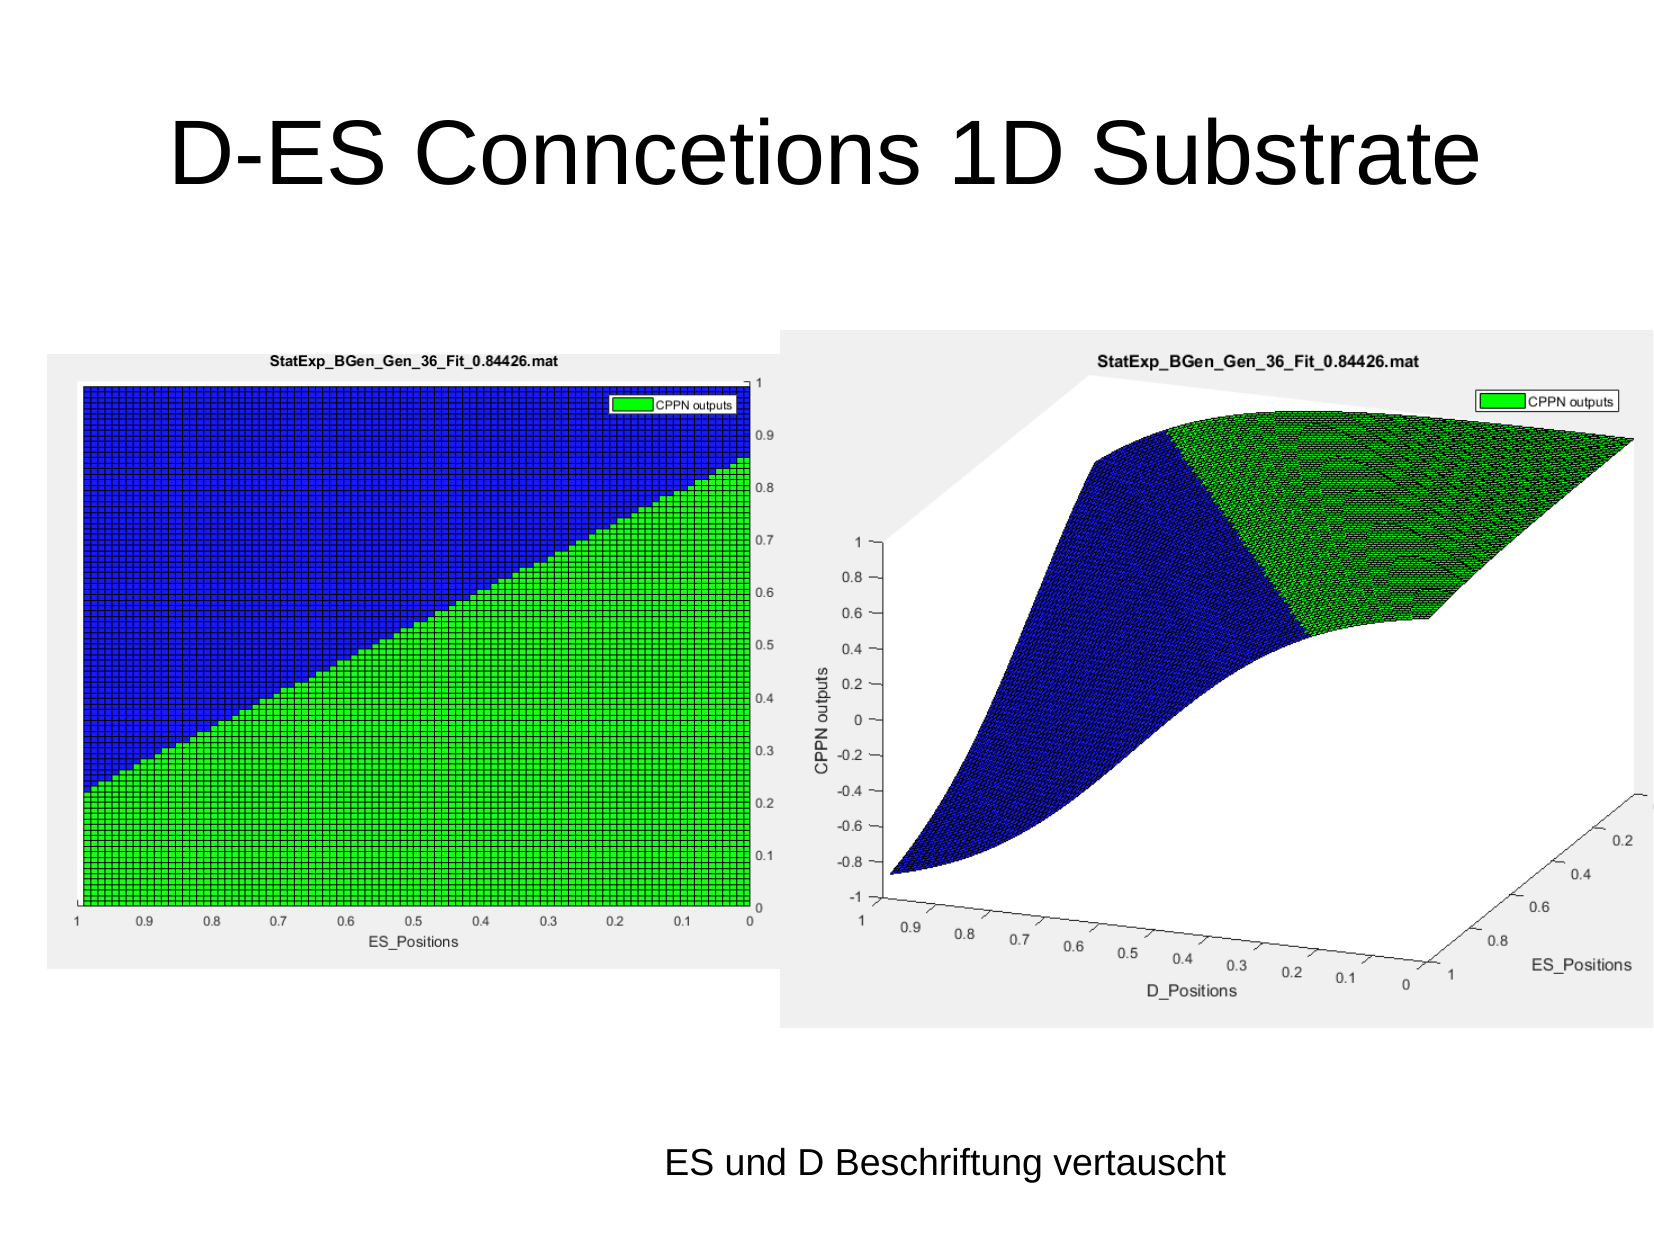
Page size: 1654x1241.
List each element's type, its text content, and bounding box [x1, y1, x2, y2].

text_box ES und D Beschriftung vertauscht [649, 1133, 1242, 1191]
picture [47, 330, 1654, 1028]
title D-ES Conncetions 1D Substrate [82, 49, 1571, 257]
